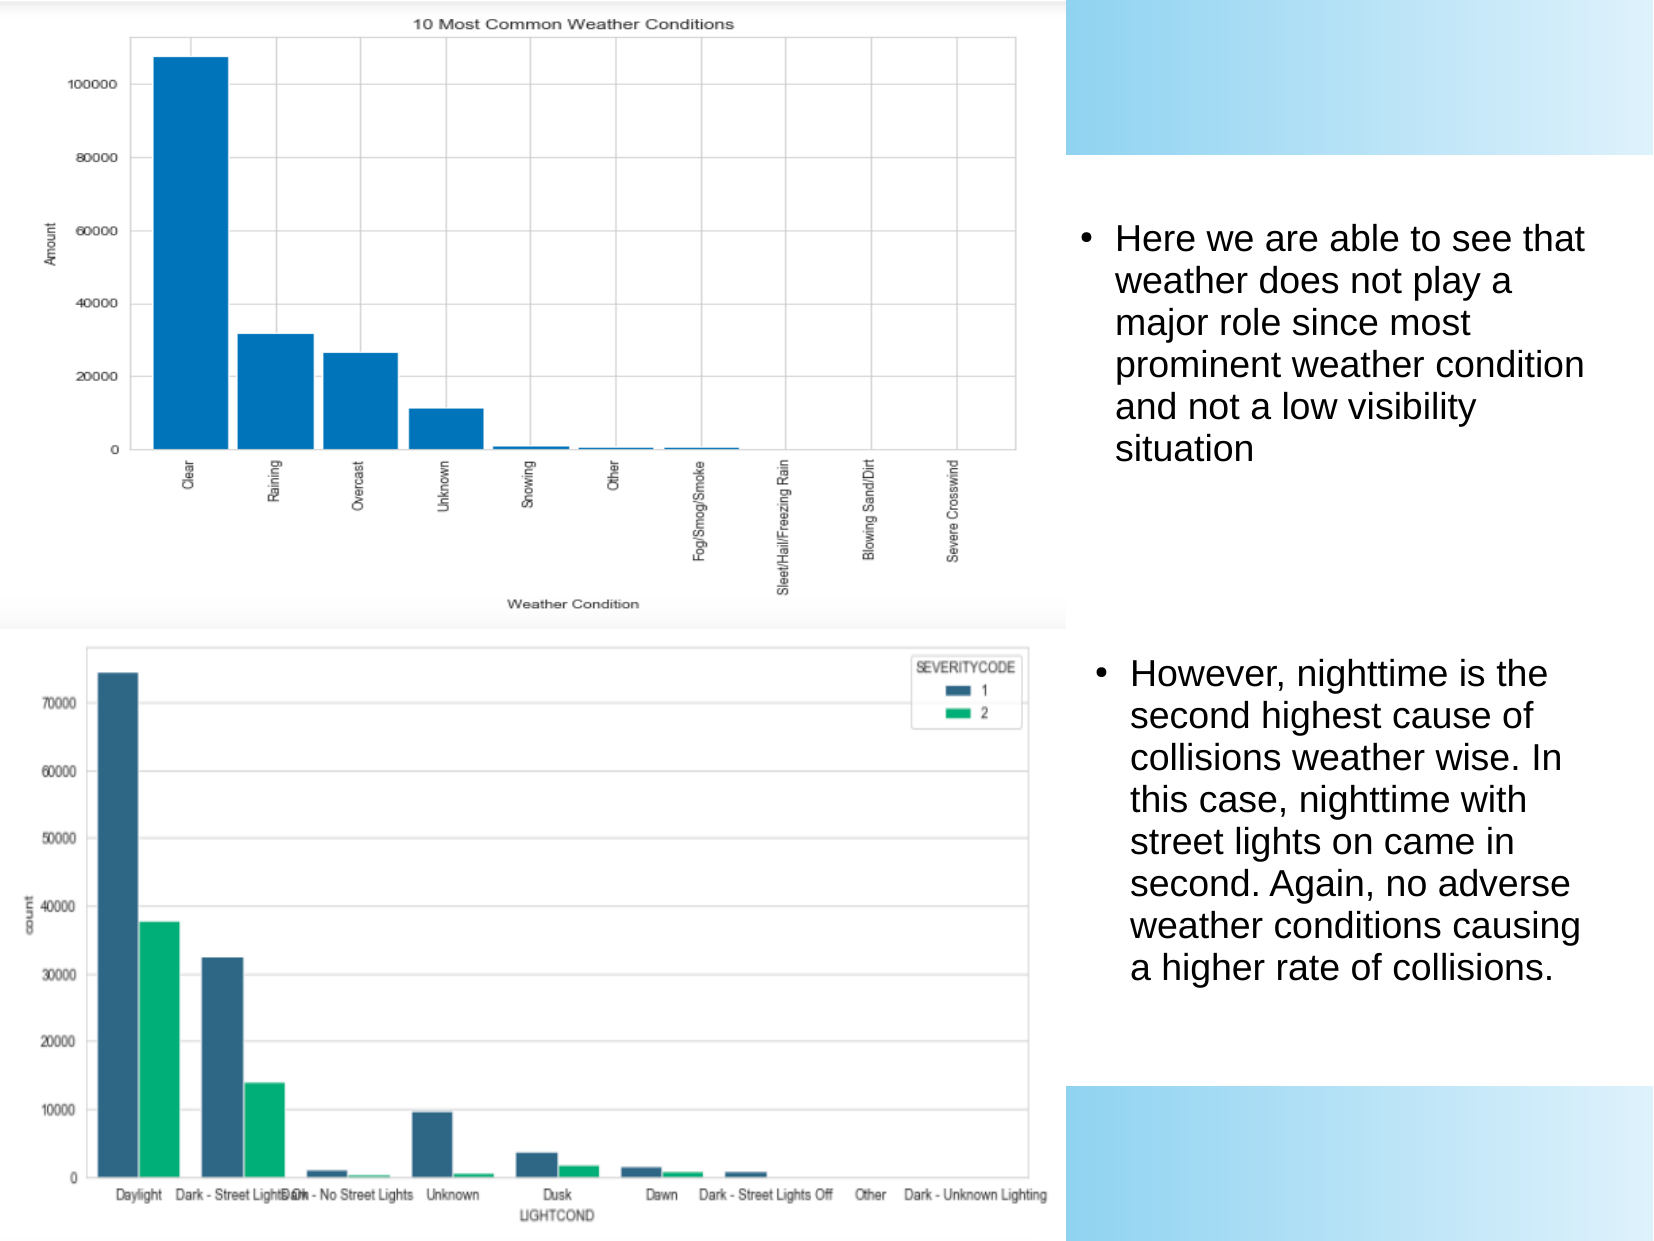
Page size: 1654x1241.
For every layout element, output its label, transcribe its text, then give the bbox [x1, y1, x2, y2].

picture [0, 0, 1066, 1241]
text_box Here we are able to see that weather does not play a major role since most prominent weather condition and not a low visibility situation [1065, 210, 1606, 477]
text_box However, nighttime is the second highest cause of collisions weather wise. In this case, nighttime with street lights on came in second. Again, no adverse weather conditions causing a higher rate of collisions. [1080, 645, 1606, 996]
